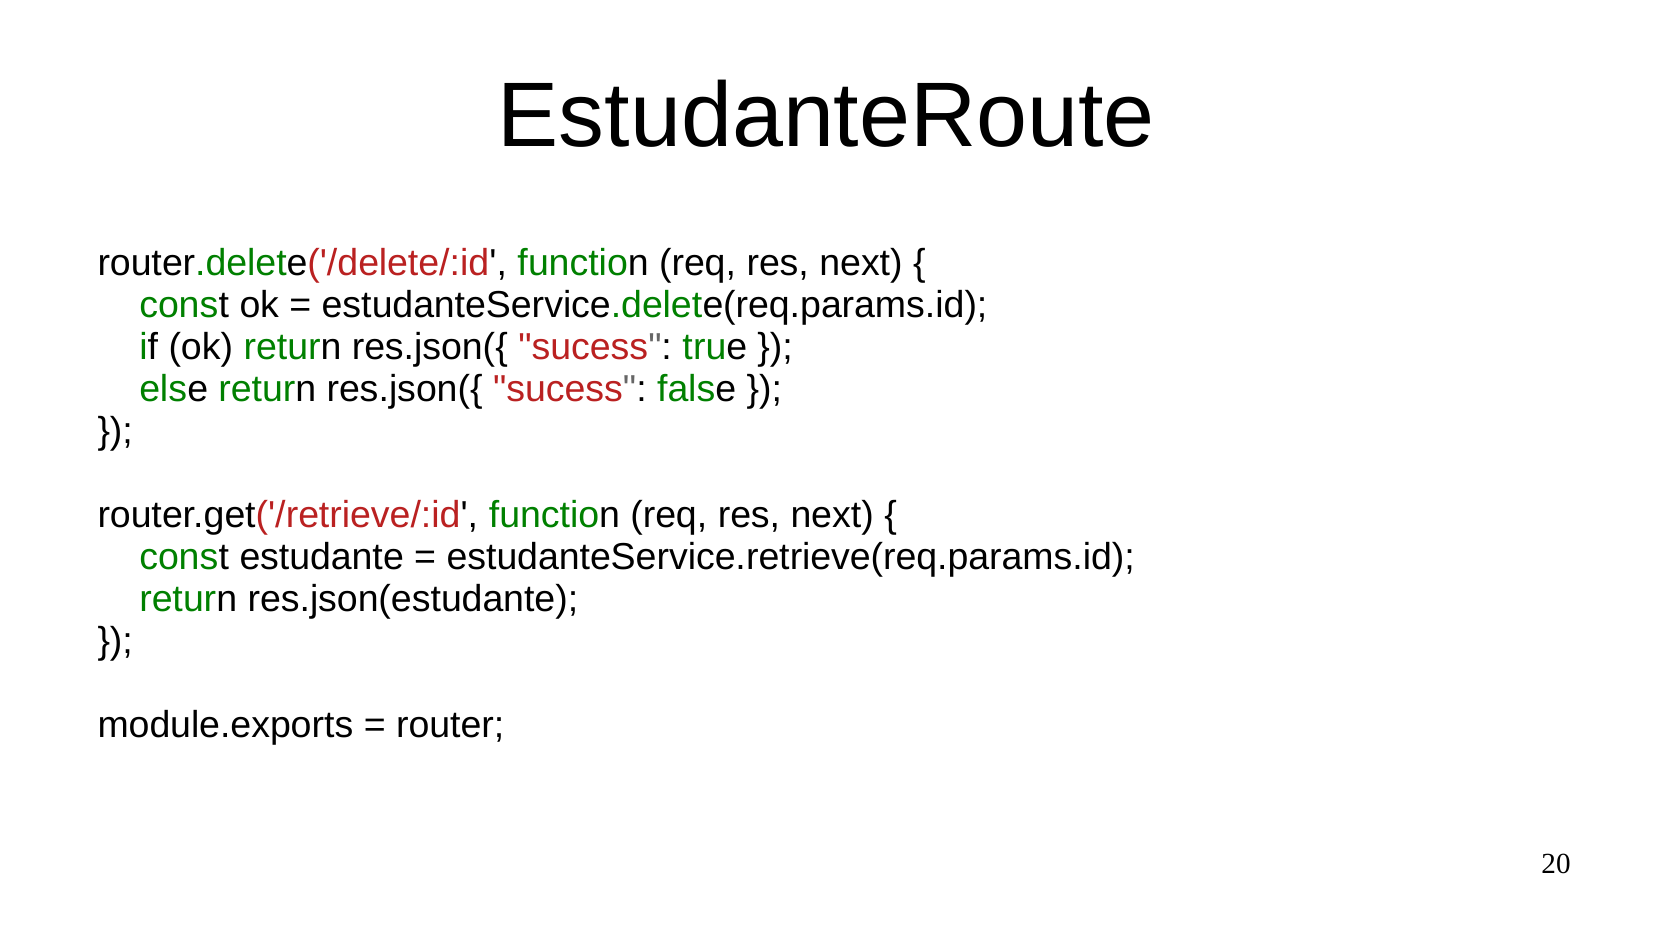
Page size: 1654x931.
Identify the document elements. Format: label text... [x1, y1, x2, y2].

text_box router.delete('/delete/:id', function (req, res, next) { const ok = estudanteService.delete(req.params.id); if (ok) return res.json({ "sucess": true }); else return res.json({ "sucess": false }); }); router.get('/retrieve/:id', function (req, res, next) { const estudante = estudanteService.retrieve(req.params.id); return res.json(estudante); }); module.exports = router; [82, 192, 1300, 754]
title EstudanteRoute [82, 37, 1571, 193]
